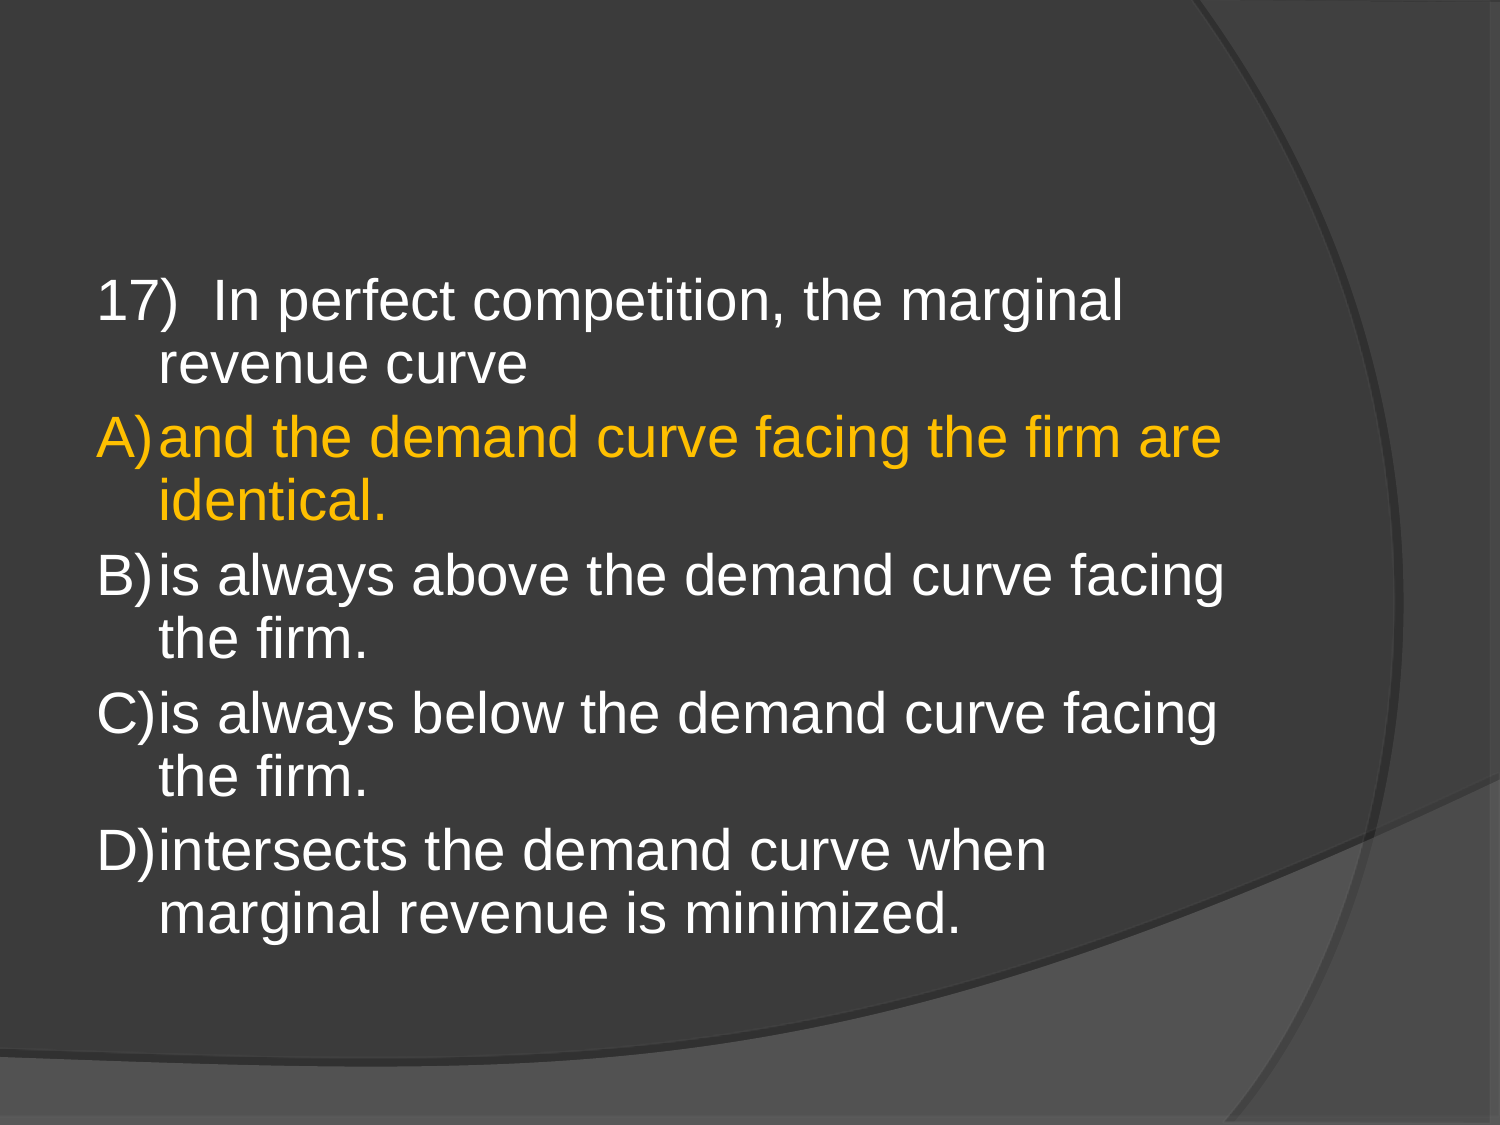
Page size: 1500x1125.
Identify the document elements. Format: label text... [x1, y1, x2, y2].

list 17) In perfect competition, the marginal revenue curve A) and the demand curve facing the firm are identical. B) is always above the demand curve facing the firm. C) is always below the demand curve facing the firm. D) intersects the demand curve when marginal revenue is minimized. [75, 262, 1300, 1005]
